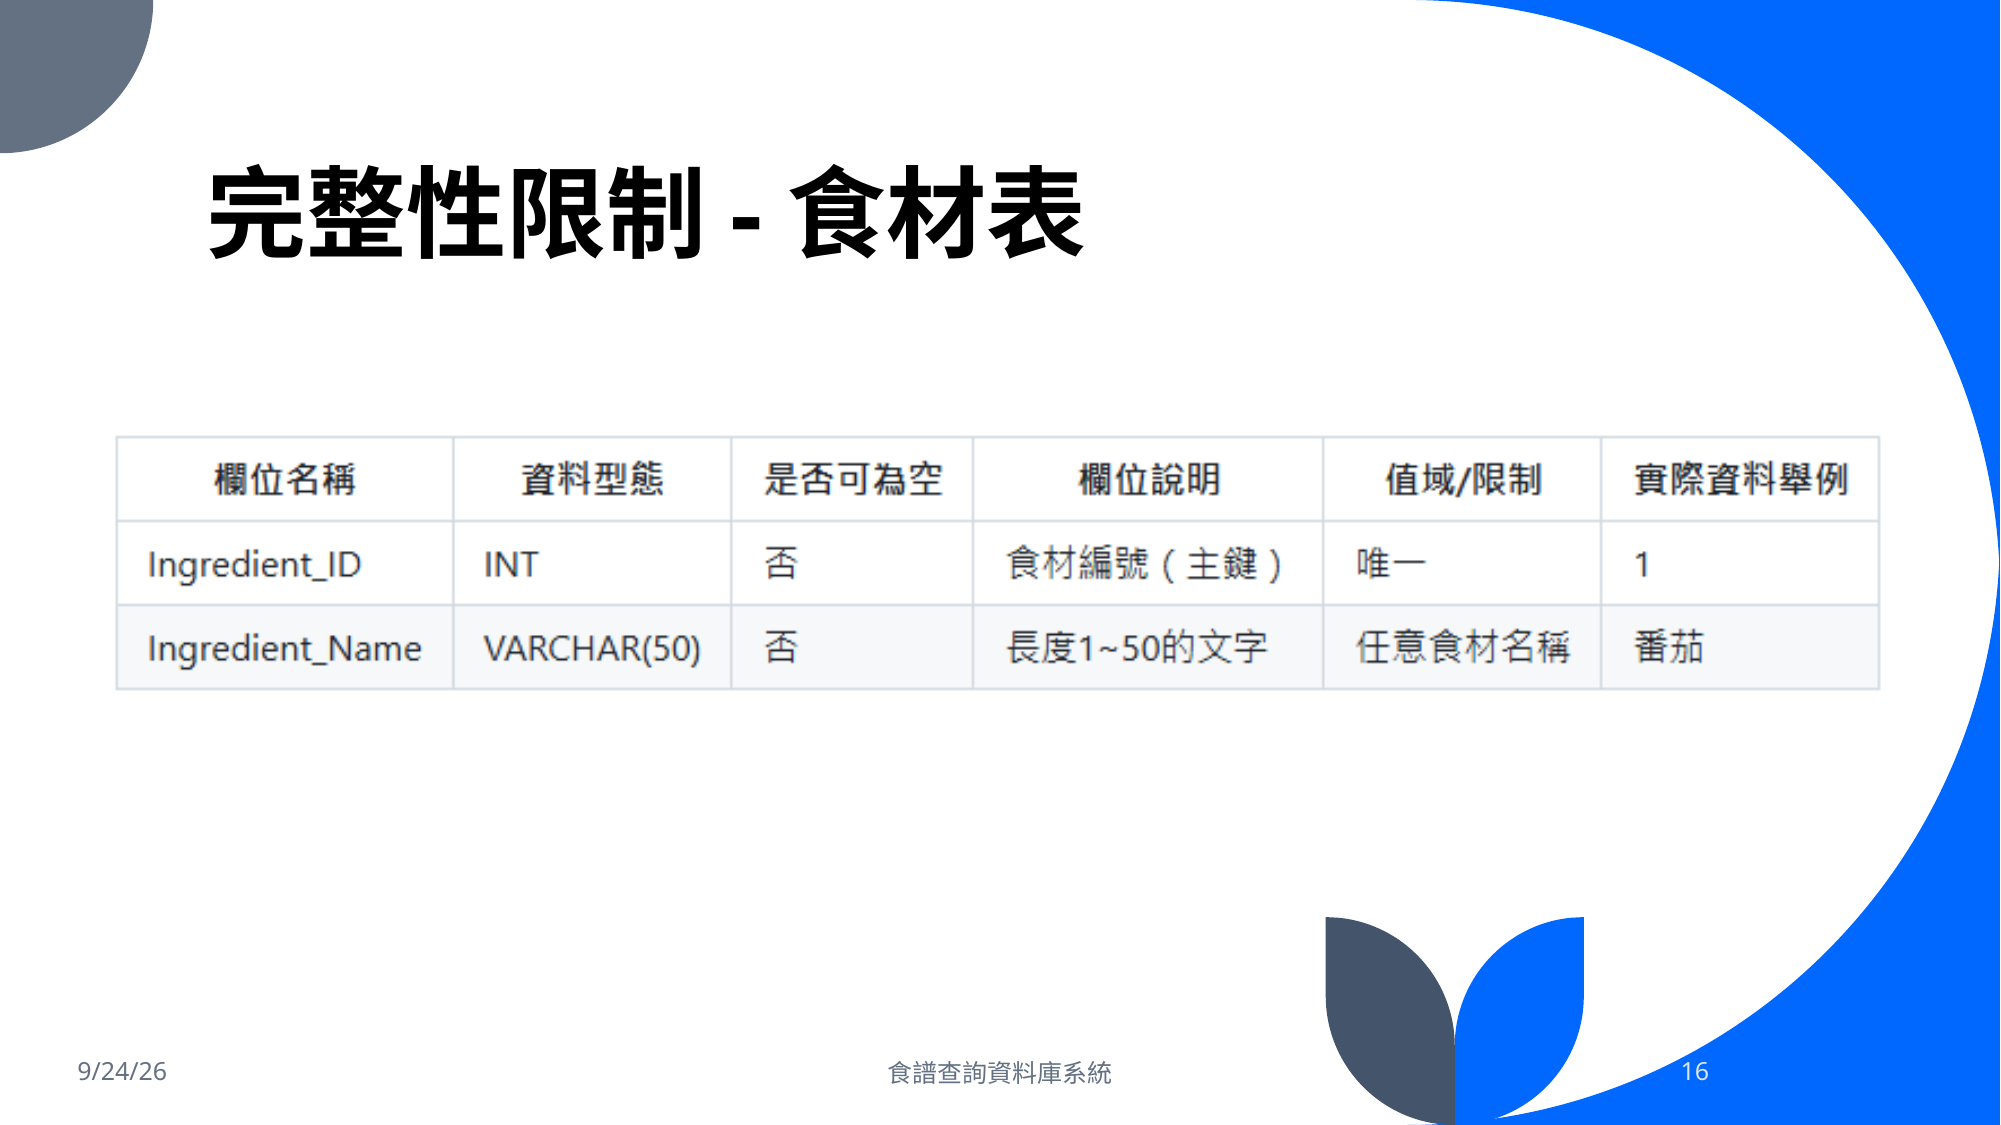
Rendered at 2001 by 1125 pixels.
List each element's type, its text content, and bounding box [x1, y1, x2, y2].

picture [114, 432, 1883, 693]
title 完整性限制-食材表 [191, 62, 1796, 280]
footer 食譜查詢資料庫系統 [662, 1042, 1338, 1103]
slide_number 16 [1665, 1042, 1938, 1103]
slide_number 6/10/2025 [62, 1042, 513, 1103]
